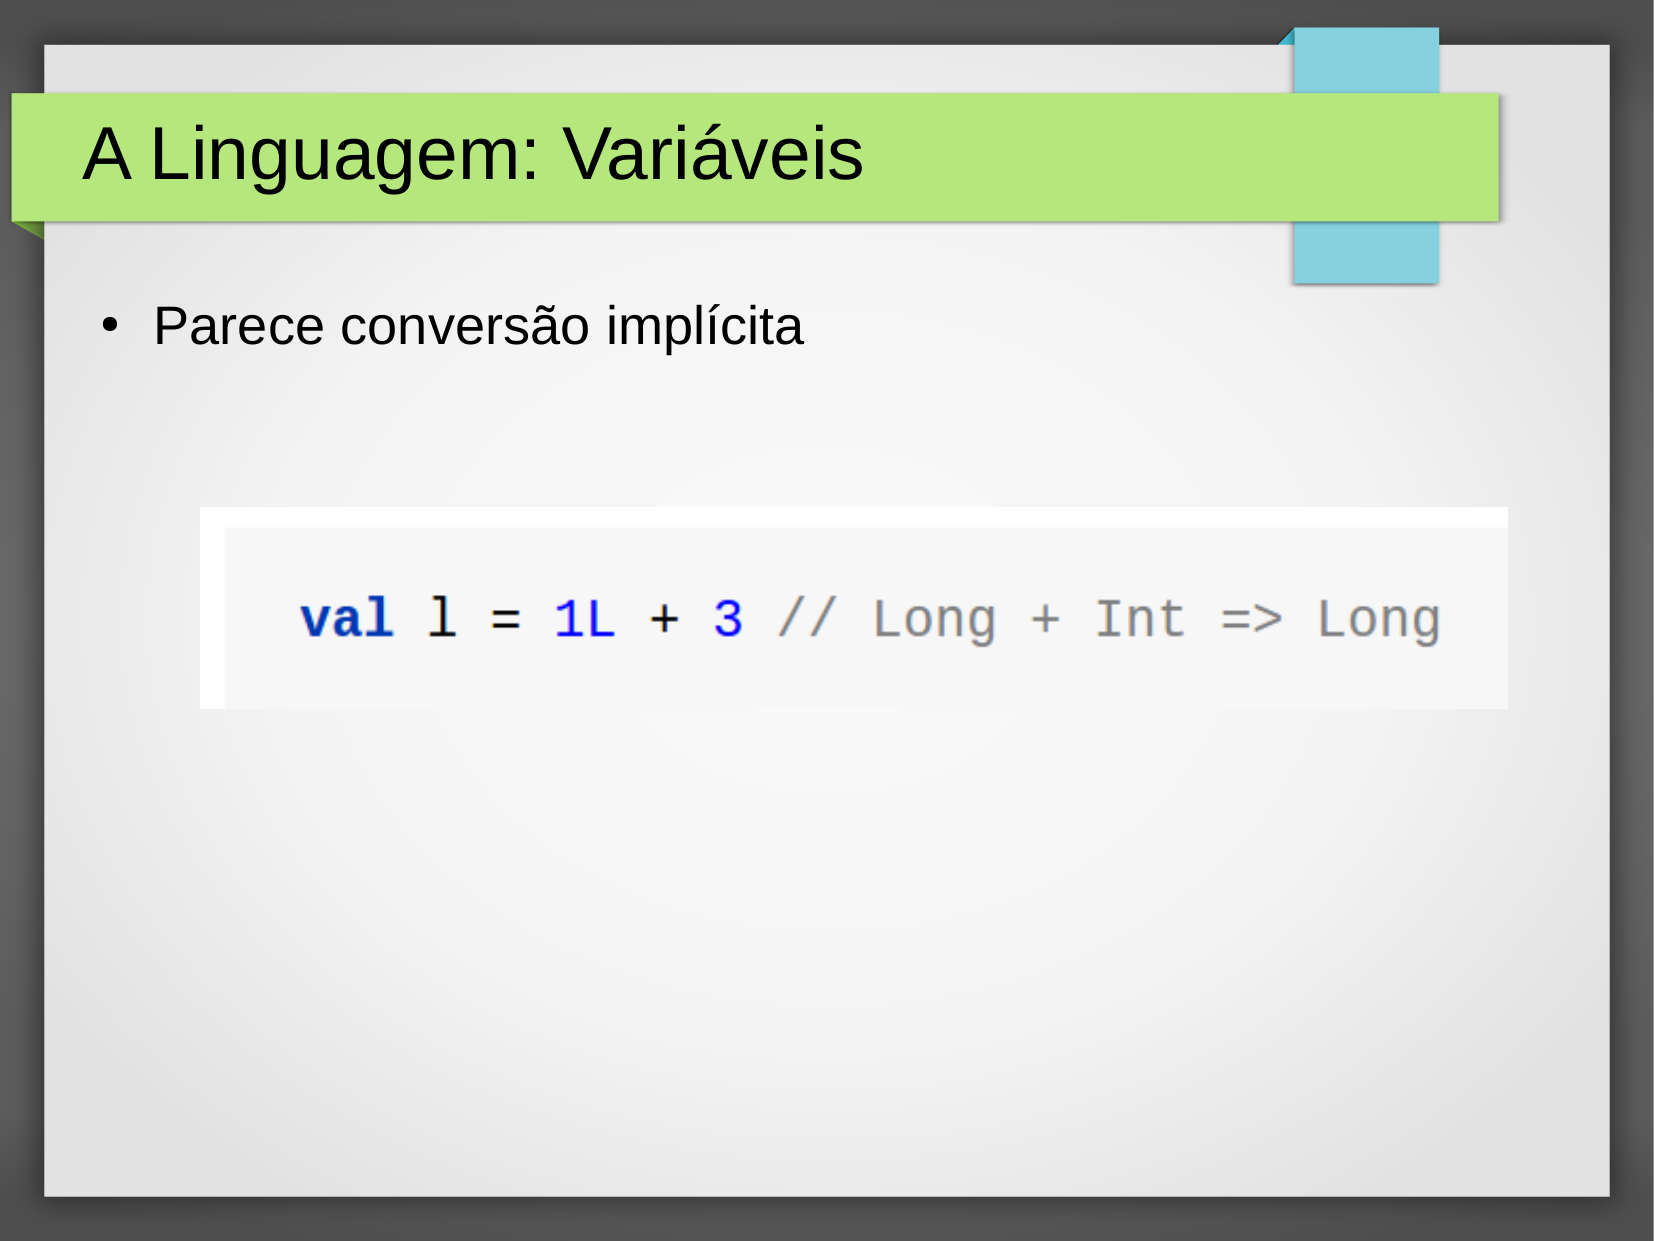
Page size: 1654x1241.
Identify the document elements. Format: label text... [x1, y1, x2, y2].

title A Linguagem: Variáveis [82, 94, 1264, 213]
list Parece conversão implícita [82, 295, 1571, 1015]
picture [0, 0, 1654, 1241]
